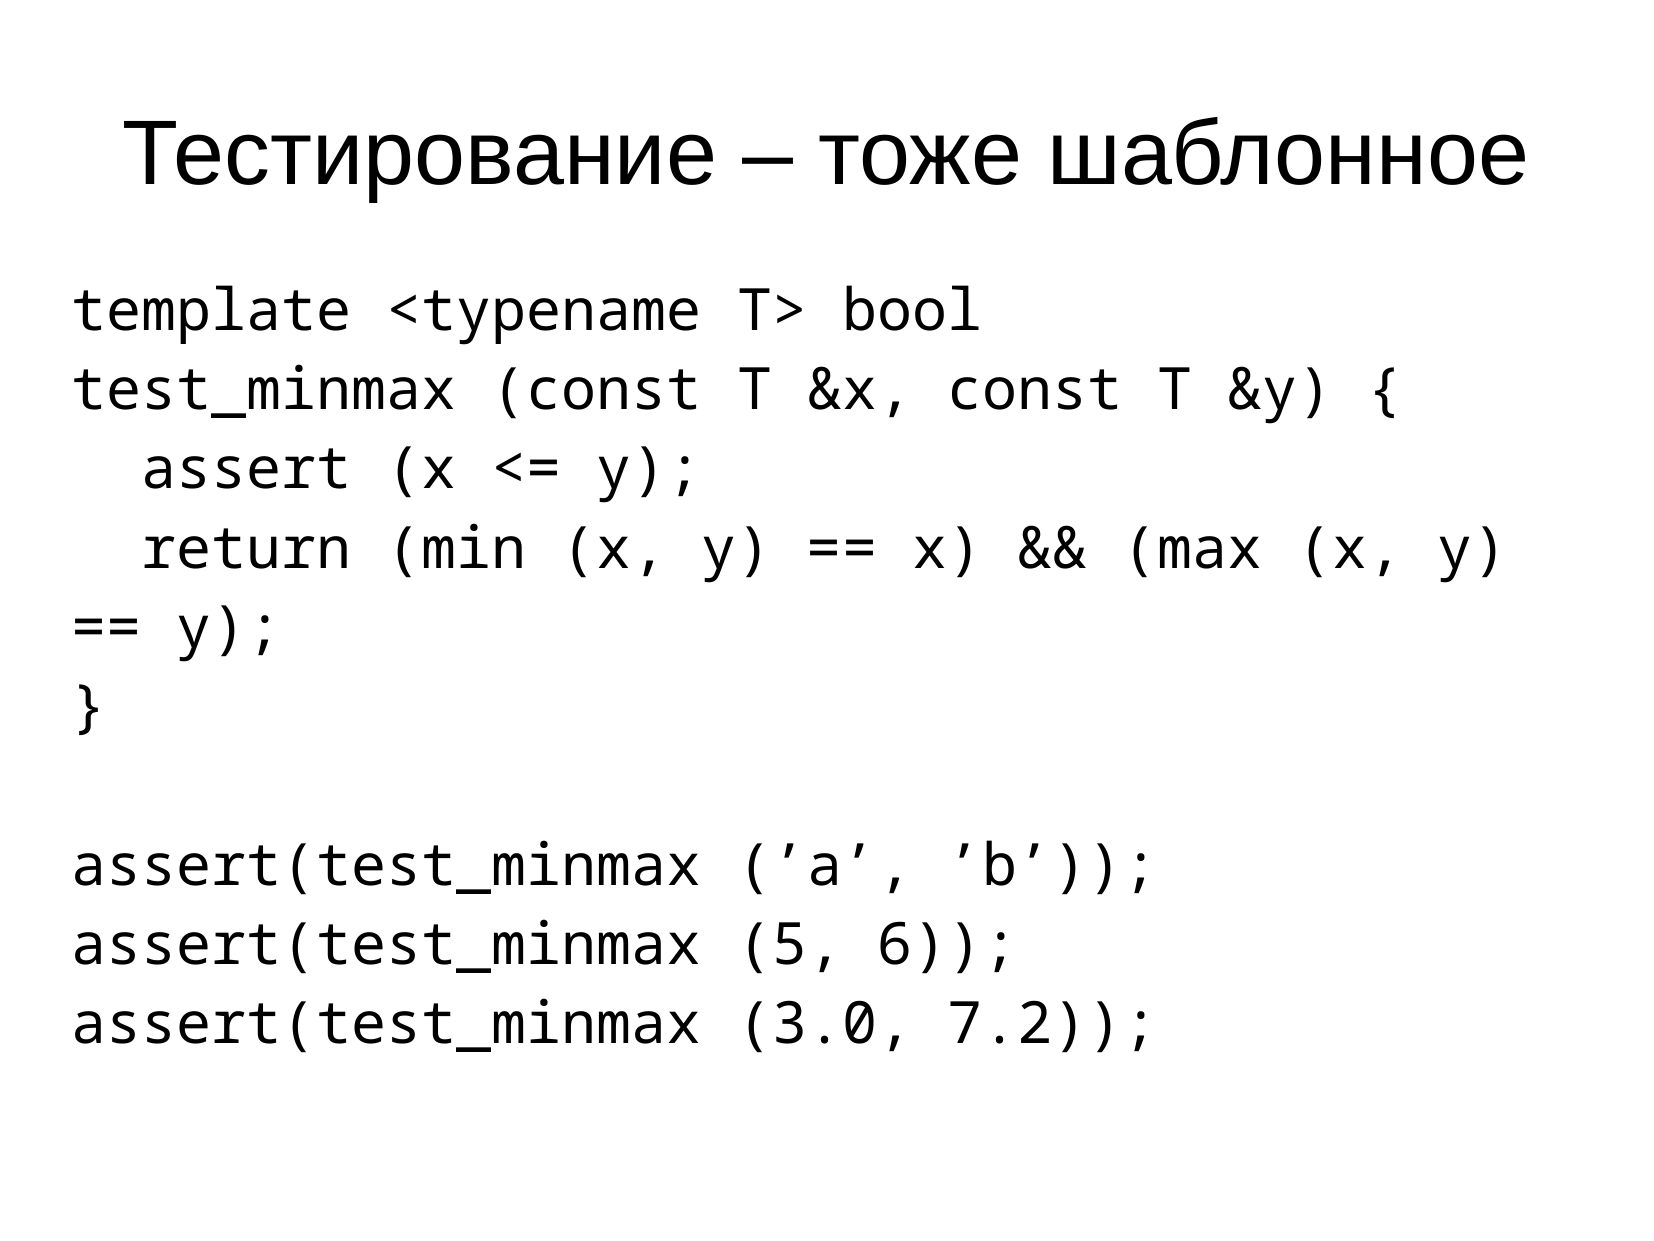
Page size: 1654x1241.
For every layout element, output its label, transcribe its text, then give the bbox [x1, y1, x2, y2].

subtitle template <typename T> bool test_minmax (const T &x, const T &y) { assert (x <= y); return (min (x, y) == x) && (max (x, y) == y); } assert(test_minmax (’a’, ’b’)); assert(test_minmax (5, 6)); assert(test_minmax (3.0, 7.2)); [71, 315, 1561, 1093]
title Тестирование – тоже шаблонное [82, 49, 1571, 257]
